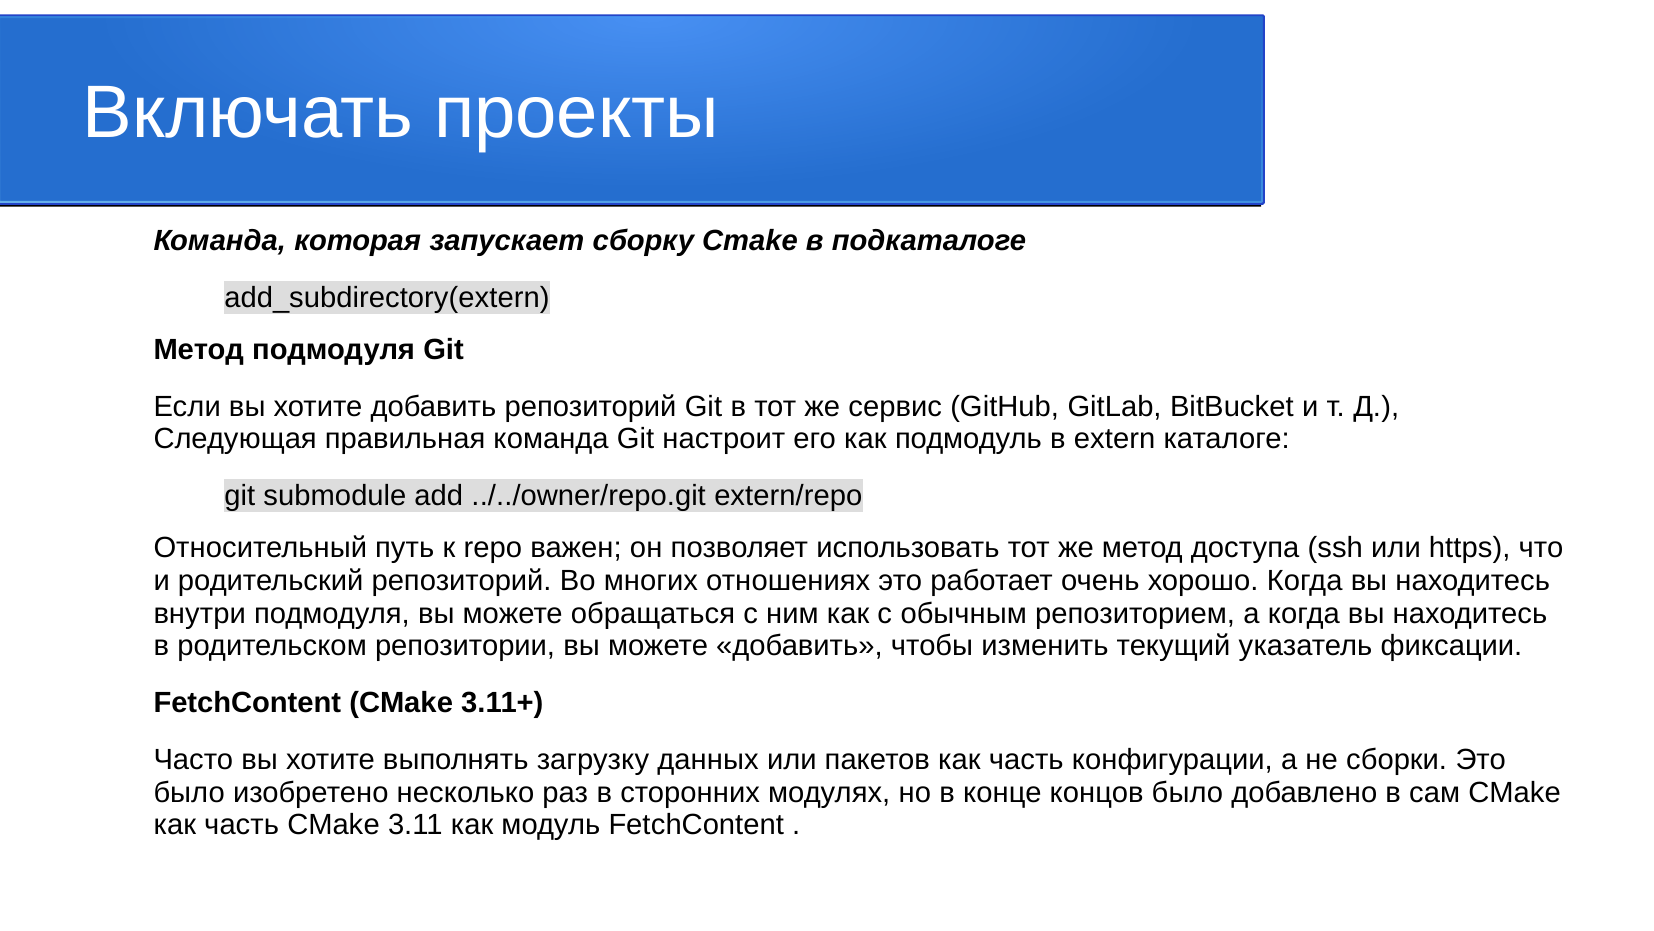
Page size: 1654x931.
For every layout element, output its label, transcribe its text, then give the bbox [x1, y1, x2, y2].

list Команда, которая запускает сборку Cmake в подкаталоге add_subdirectory(extern) Метод подмодуля Git Если вы хотите добавить репозиторий Git в тот же сервис (GitHub, GitLab, BitBucket и т. Д.), Следующая правильная команда Git настроит его как подмодуль в extern каталоге: git submodule add ../../owner/repo.git extern/repo Относительный путь к repo важен; он позволяет использовать тот же метод доступа (ssh или https), что и родительский репозиторий. Во многих отношениях это работает очень хорошо. Когда вы находитесь внутри подмодуля, вы можете обращаться с ним как с обычным репозиторием, а когда вы находитесь в родительском репозитории, вы можете «добавить», чтобы изменить текущий указатель фиксации. FetchContent (CMake 3.11+) Часто вы хотите выполнять загрузку данных или пакетов как часть конфигурации, а не сборки. Это было изобретено несколько раз в сторонних модулях, но в конце концов было добавлено в сам CMake как часть CMake 3.11 как модуль FetchContent . [82, 224, 1571, 898]
title Включать проекты [82, 35, 1235, 189]
